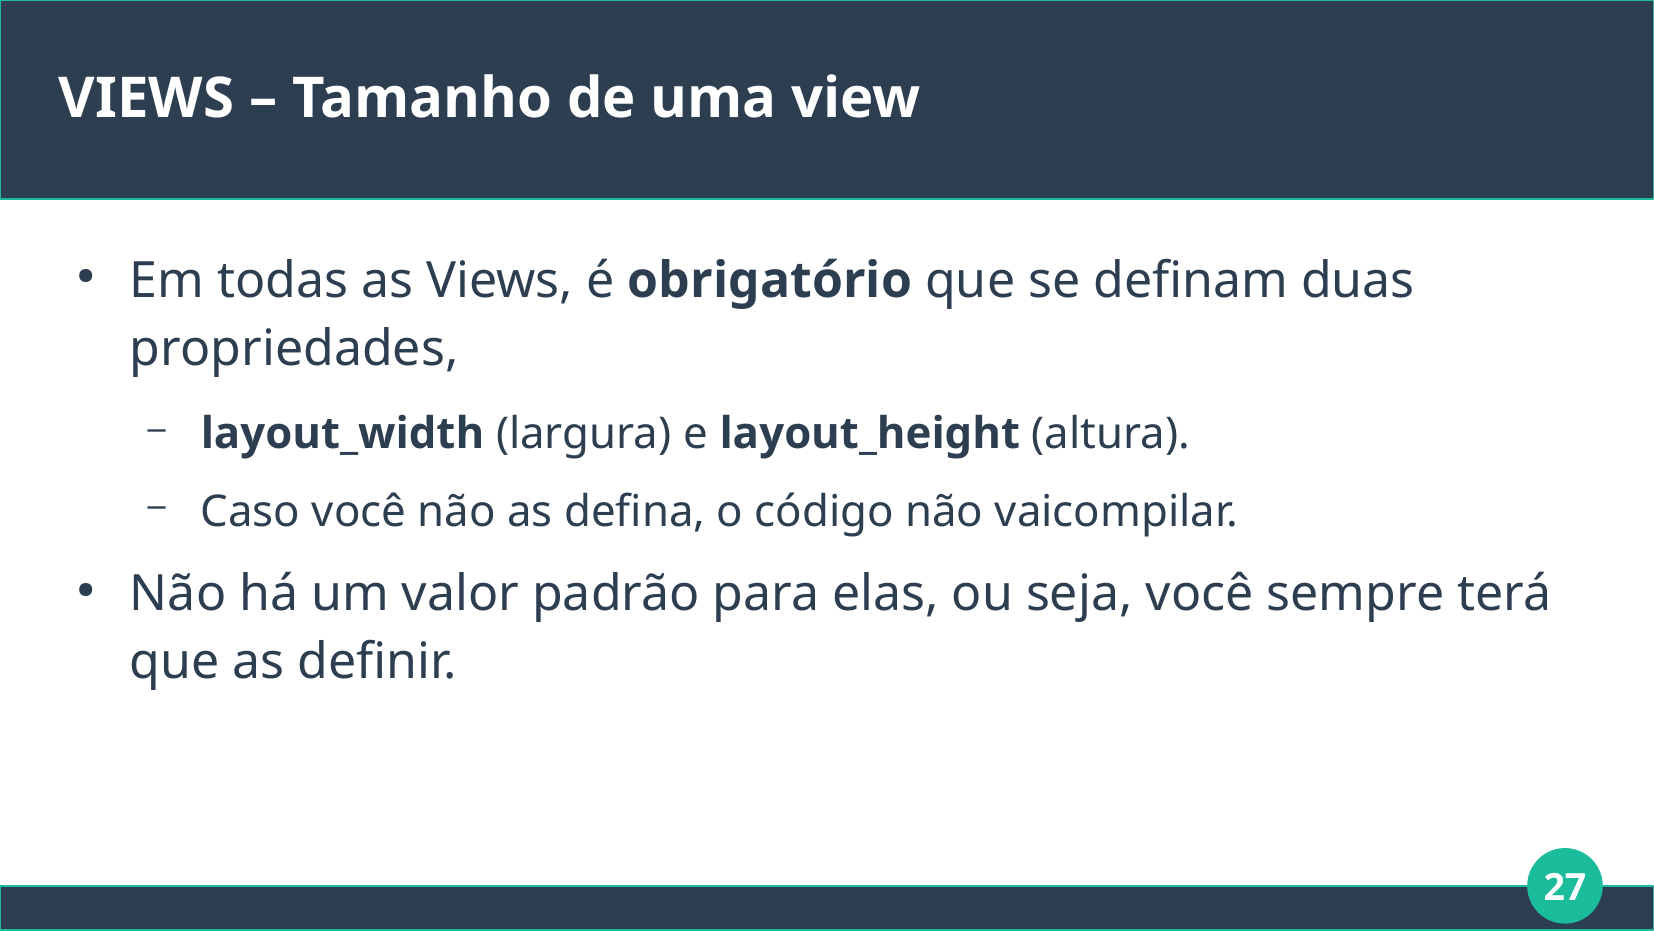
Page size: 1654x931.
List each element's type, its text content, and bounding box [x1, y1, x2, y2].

list Em todas as Views, é obrigatório que se definam duas propriedades, layout_width (largura) e layout_height (altura). Caso você não as defina, o código não vaicompilar. Não há um valor padrão para elas, ou seja, você sempre terá que as definir. [59, 243, 1595, 864]
title VIEWS – Tamanho de uma view [59, 37, 1595, 155]
